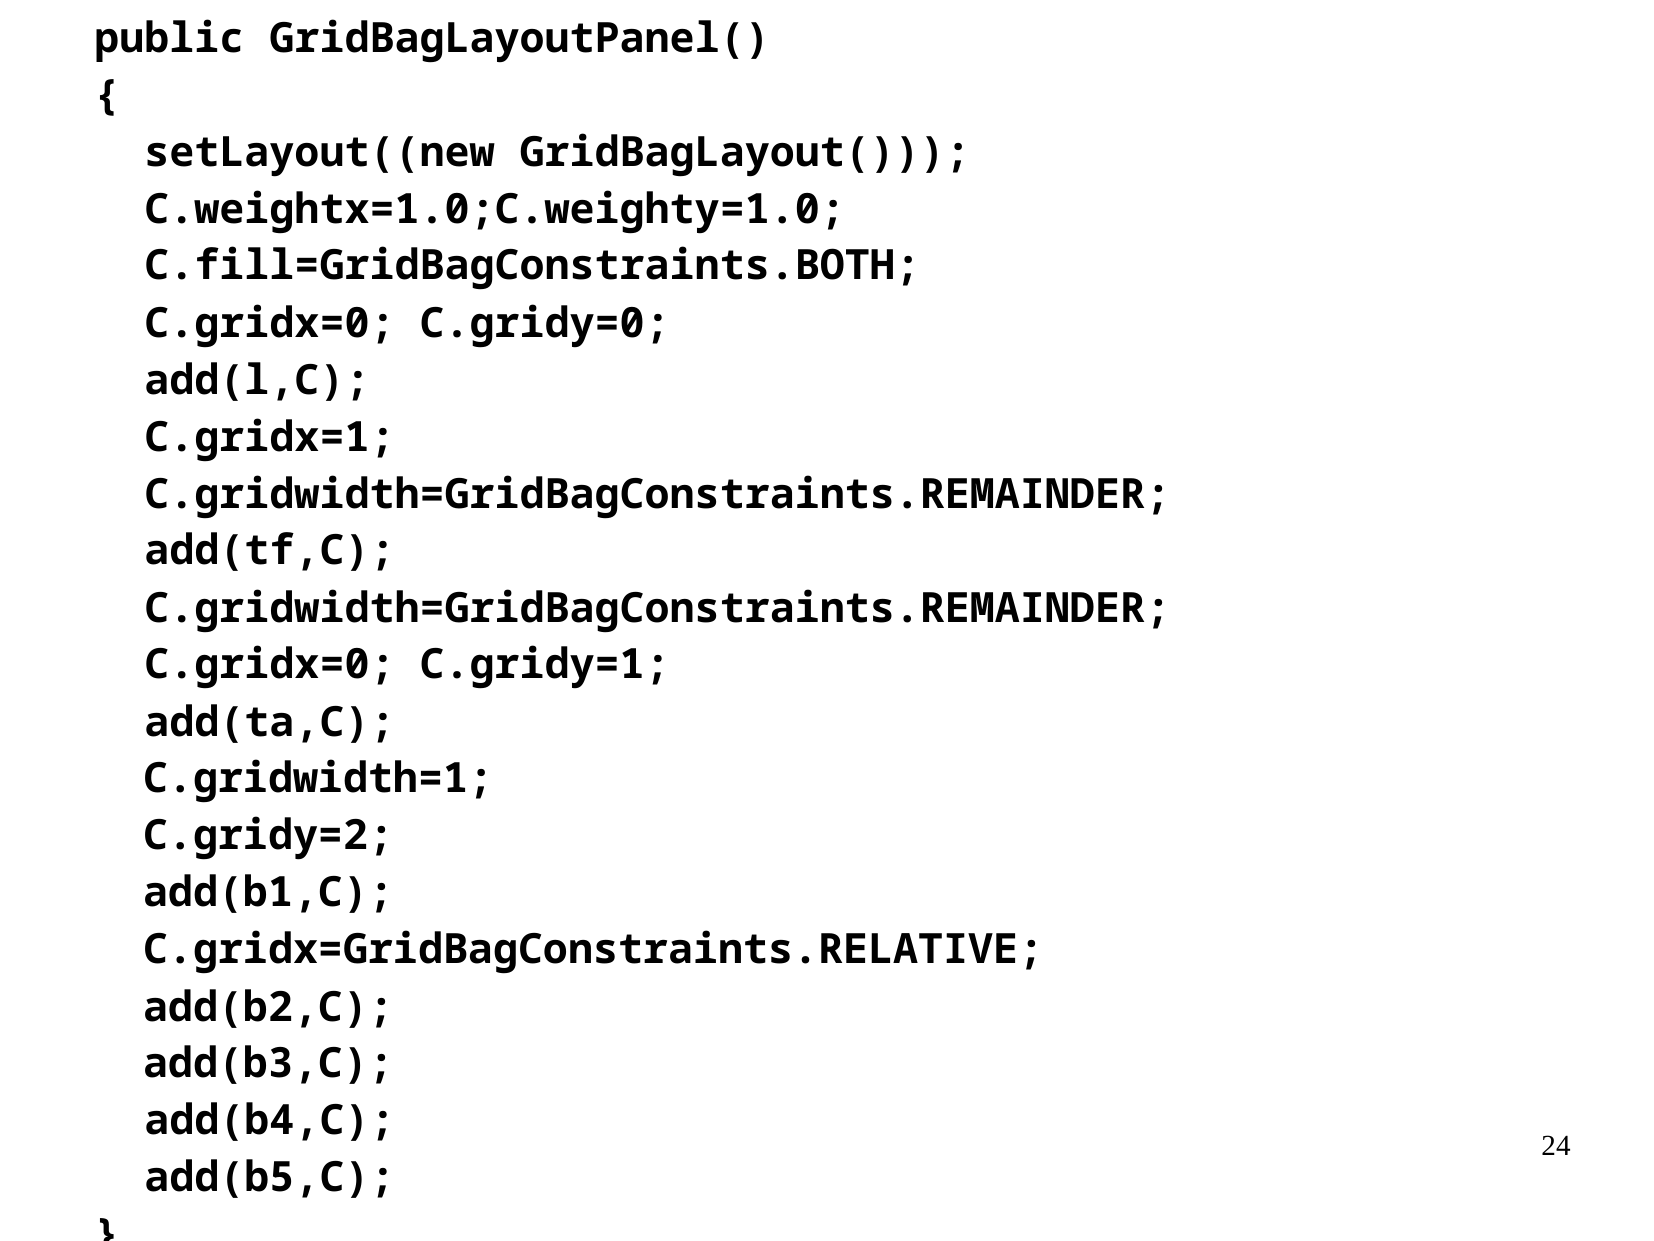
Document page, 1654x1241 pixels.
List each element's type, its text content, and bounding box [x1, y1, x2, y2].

text_box public GridBagLayoutPanel() { setLayout((new GridBagLayout())); C.weightx=1.0;C.weighty=1.0; C.fill=GridBagConstraints.BOTH; C.gridx=0; C.gridy=0; add(l,C); C.gridx=1; C.gridwidth=GridBagConstraints.REMAINDER; add(tf,C); C.gridwidth=GridBagConstraints.REMAINDER; C.gridx=0; C.gridy=1; add(ta,C); C.gridwidth=1; C.gridy=2; add(b1,C); C.gridx=GridBagConstraints.RELATIVE; add(b2,C); add(b3,C); add(b4,C); add(b5,C); } [29, 0, 1625, 1241]
